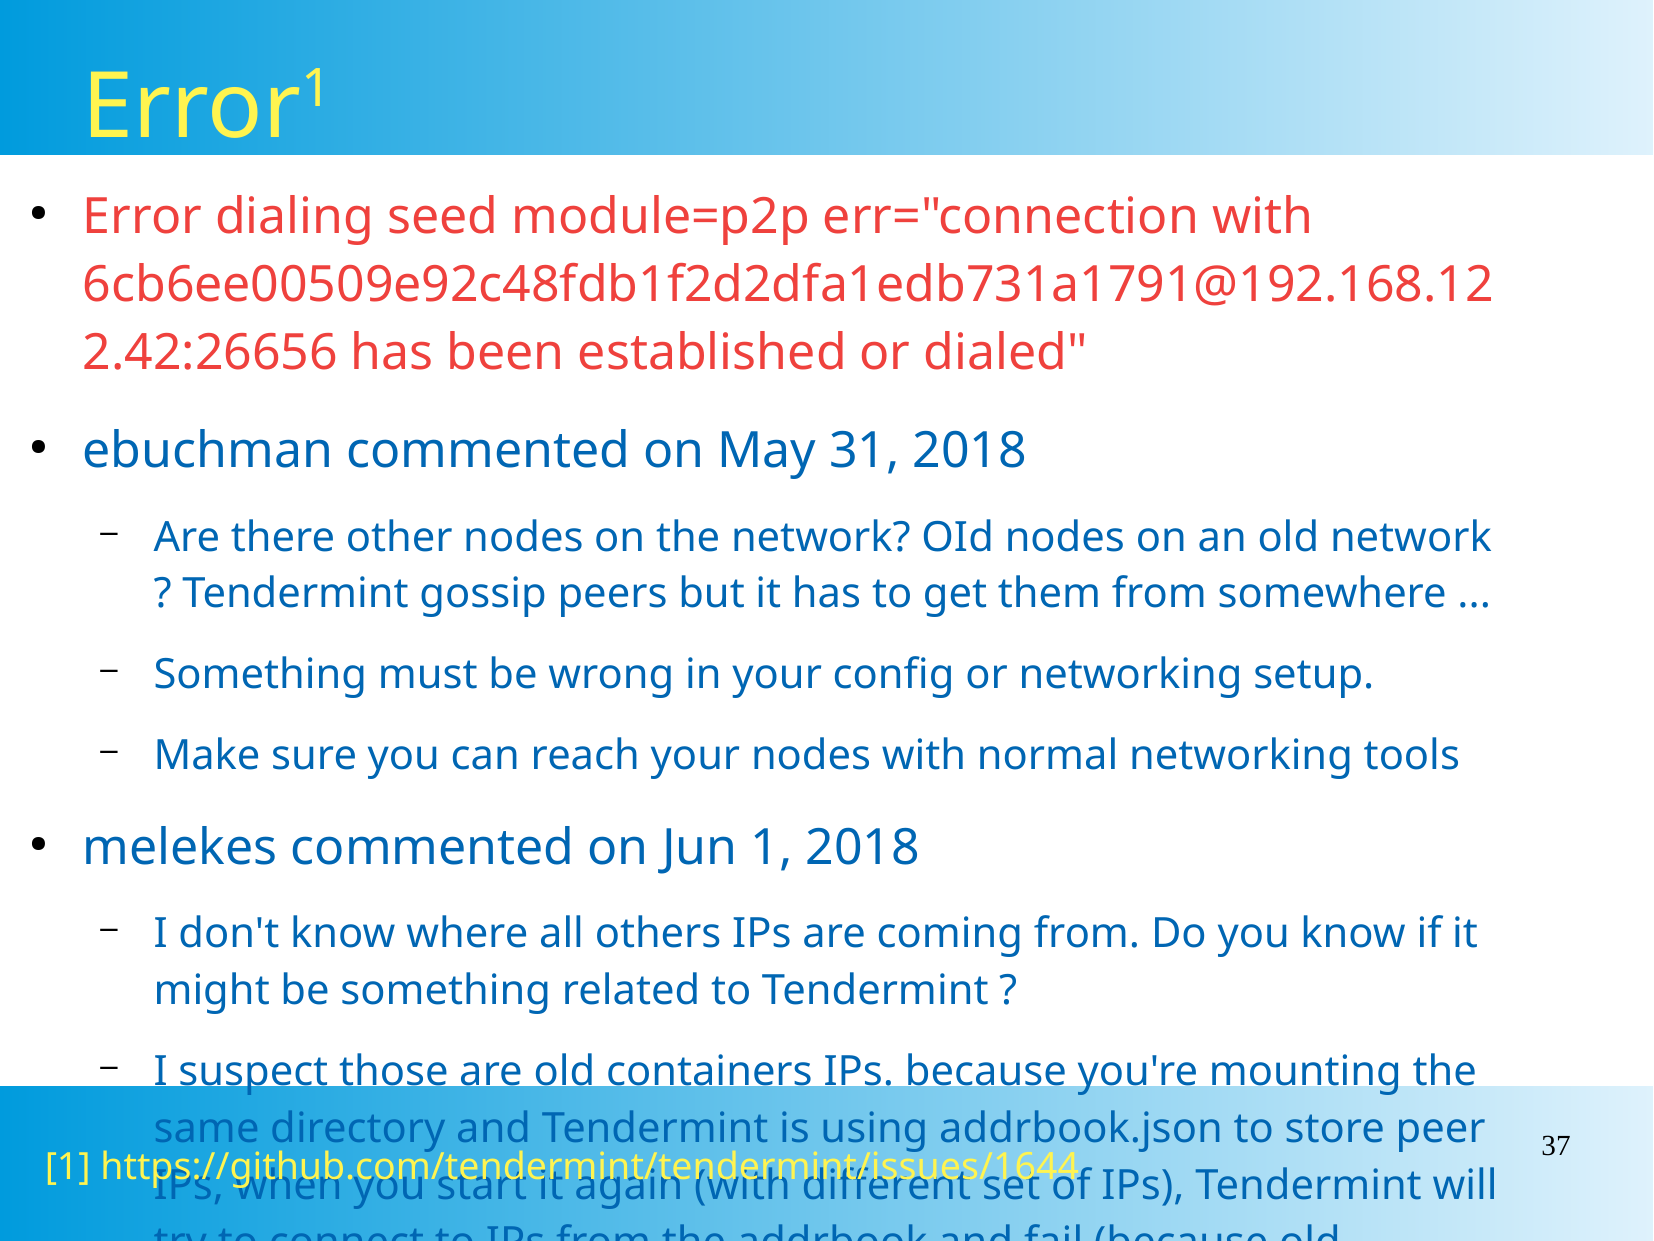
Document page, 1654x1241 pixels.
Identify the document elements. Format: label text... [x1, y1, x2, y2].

title Error1 [82, 49, 1571, 155]
list Error dialing seed module=p2p err="connection with 6cb6ee00509e92c48fdb1f2d2dfa1edb731a1791@192.168.122.42:26656 has been established or dialed" ebuchman commented on May 31, 2018 Are there other nodes on the network? OId nodes on an old network ? Tendermint gossip peers but it has to get them from somewhere ... Something must be wrong in your config or networking setup. Make sure you can reach your nodes with normal networking tools melekes commented on Jun 1, 2018 I don't know where all others IPs are coming from. Do you know if it might be something related to Tendermint ? I suspect those are old containers IPs. because you're mounting the same directory and Tendermint is using addrbook.json to store peer IPs, when you start it again (with different set of IPs), Tendermint will try to connect to IPs from the addrbook and fail (because old containers are down obviously). [11, 180, 1501, 900]
text_box [1] https://github.com/tendermint/tendermint/issues/1644 [30, 1132, 1516, 1186]
